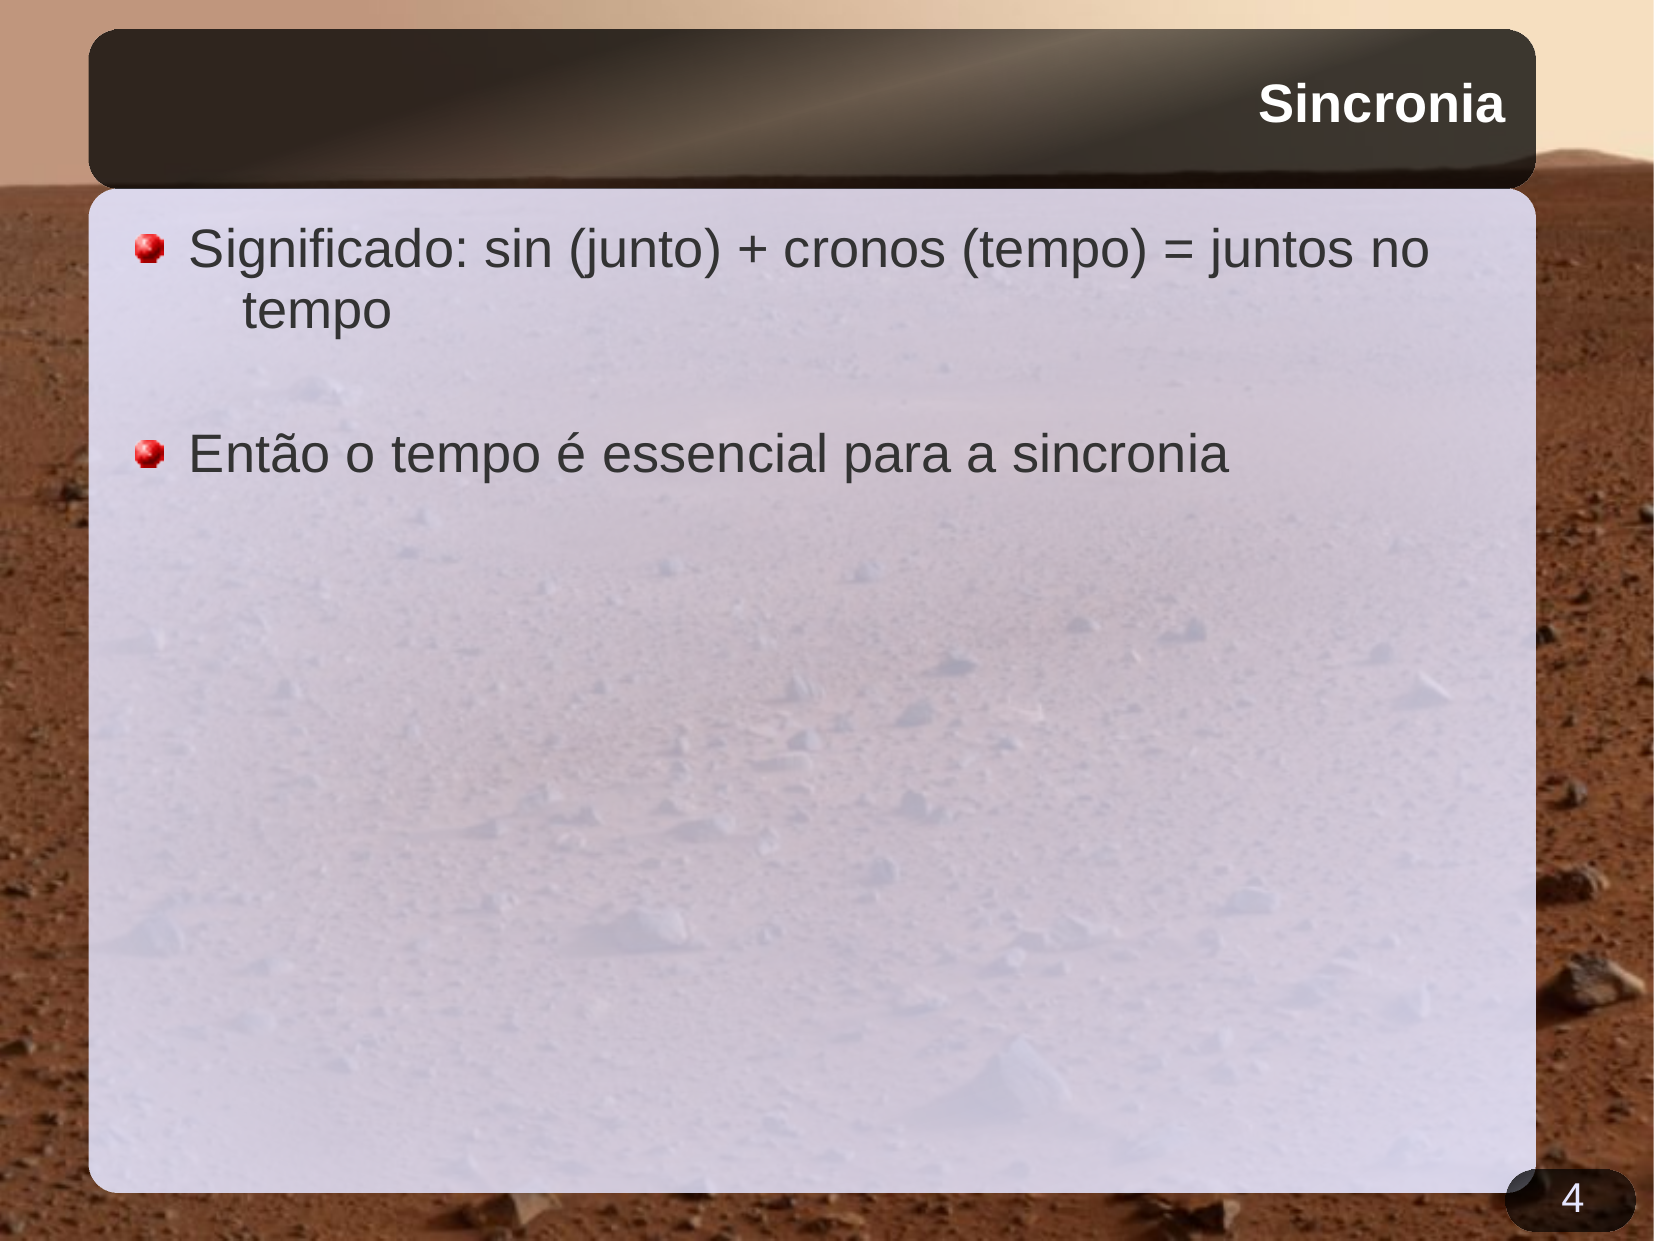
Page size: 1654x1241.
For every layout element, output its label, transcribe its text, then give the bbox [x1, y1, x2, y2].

title Sincronia [118, 59, 1506, 148]
picture [0, 0, 1654, 1241]
list Significado: sin (junto) + cronos (tempo) = juntos no tempo Então o tempo é essencial para a sincronia [118, 218, 1477, 1164]
